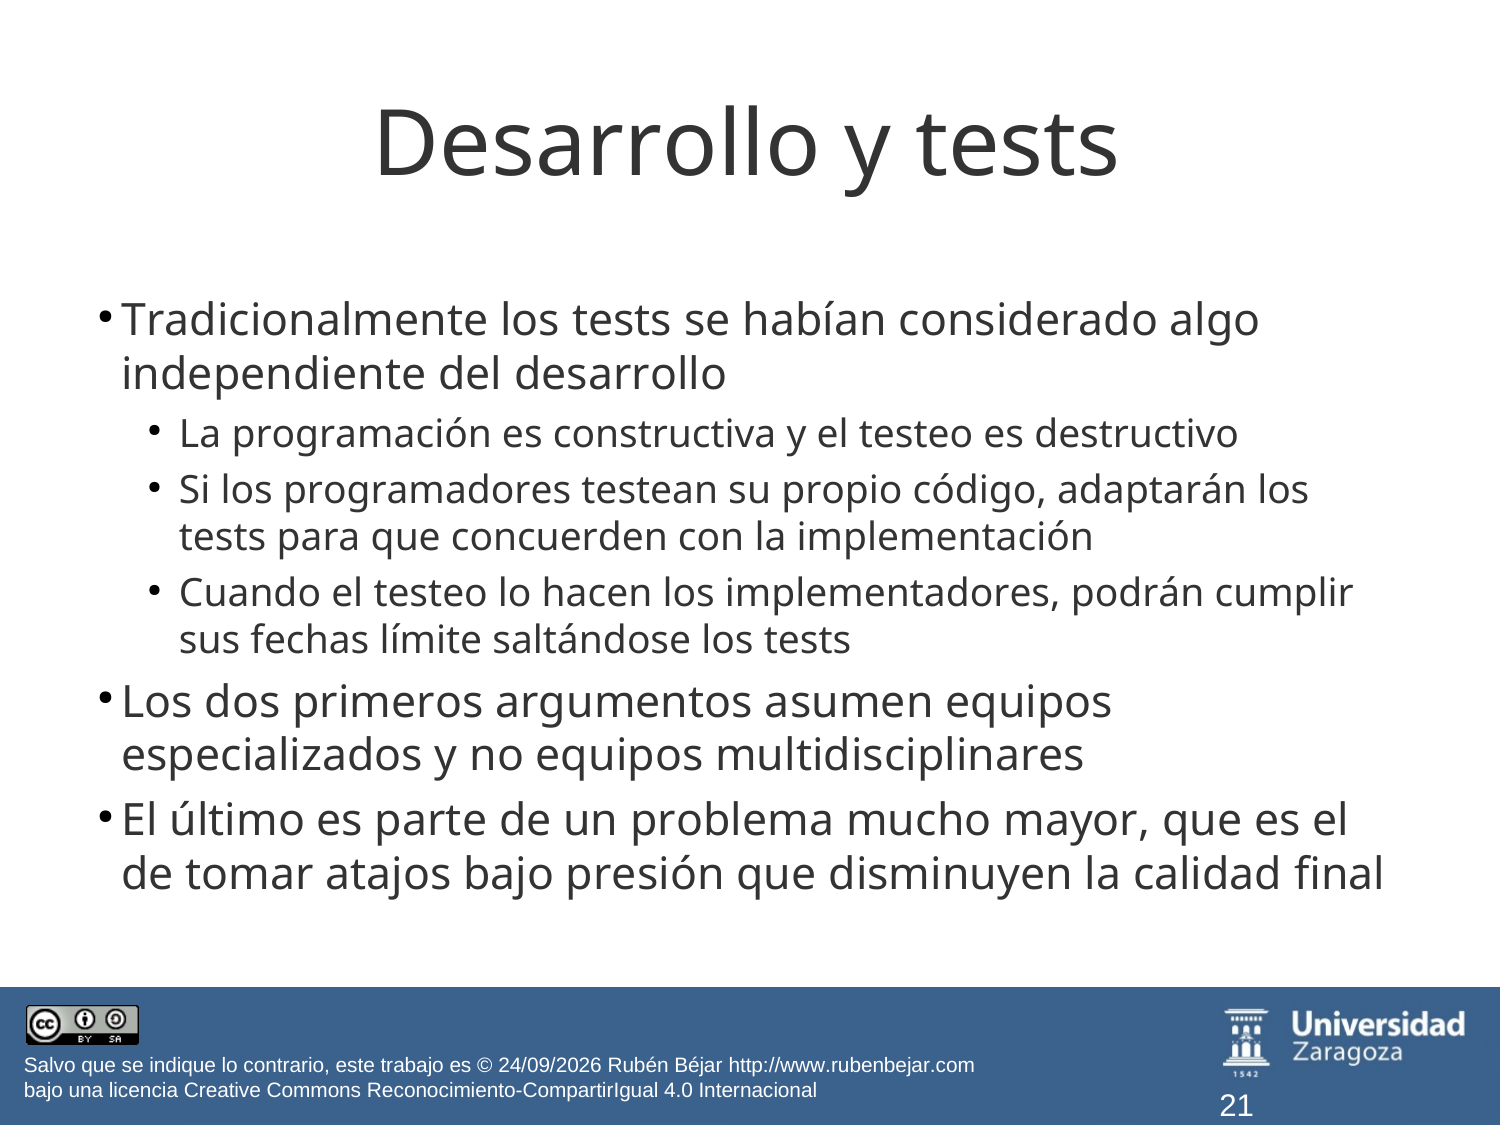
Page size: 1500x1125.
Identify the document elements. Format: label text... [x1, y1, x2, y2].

list Tradicionalmente los tests se habían considerado algo independiente del desarrollo La programación es constructiva y el testeo es destructivo Si los programadores testean su propio código, adaptarán los tests para que concuerden con la implementación Cuando el testeo lo hacen los implementadores, podrán cumplir sus fechas límite saltándose los tests Los dos primeros argumentos asumen equipos especializados y no equipos multidisciplinares El último es parte de un problema mucho mayor, que es el de tomar atajos bajo presión que disminuyen la calidad final [82, 283, 1418, 957]
title Desarrollo y tests [74, 20, 1420, 257]
picture [0, 987, 1500, 1125]
